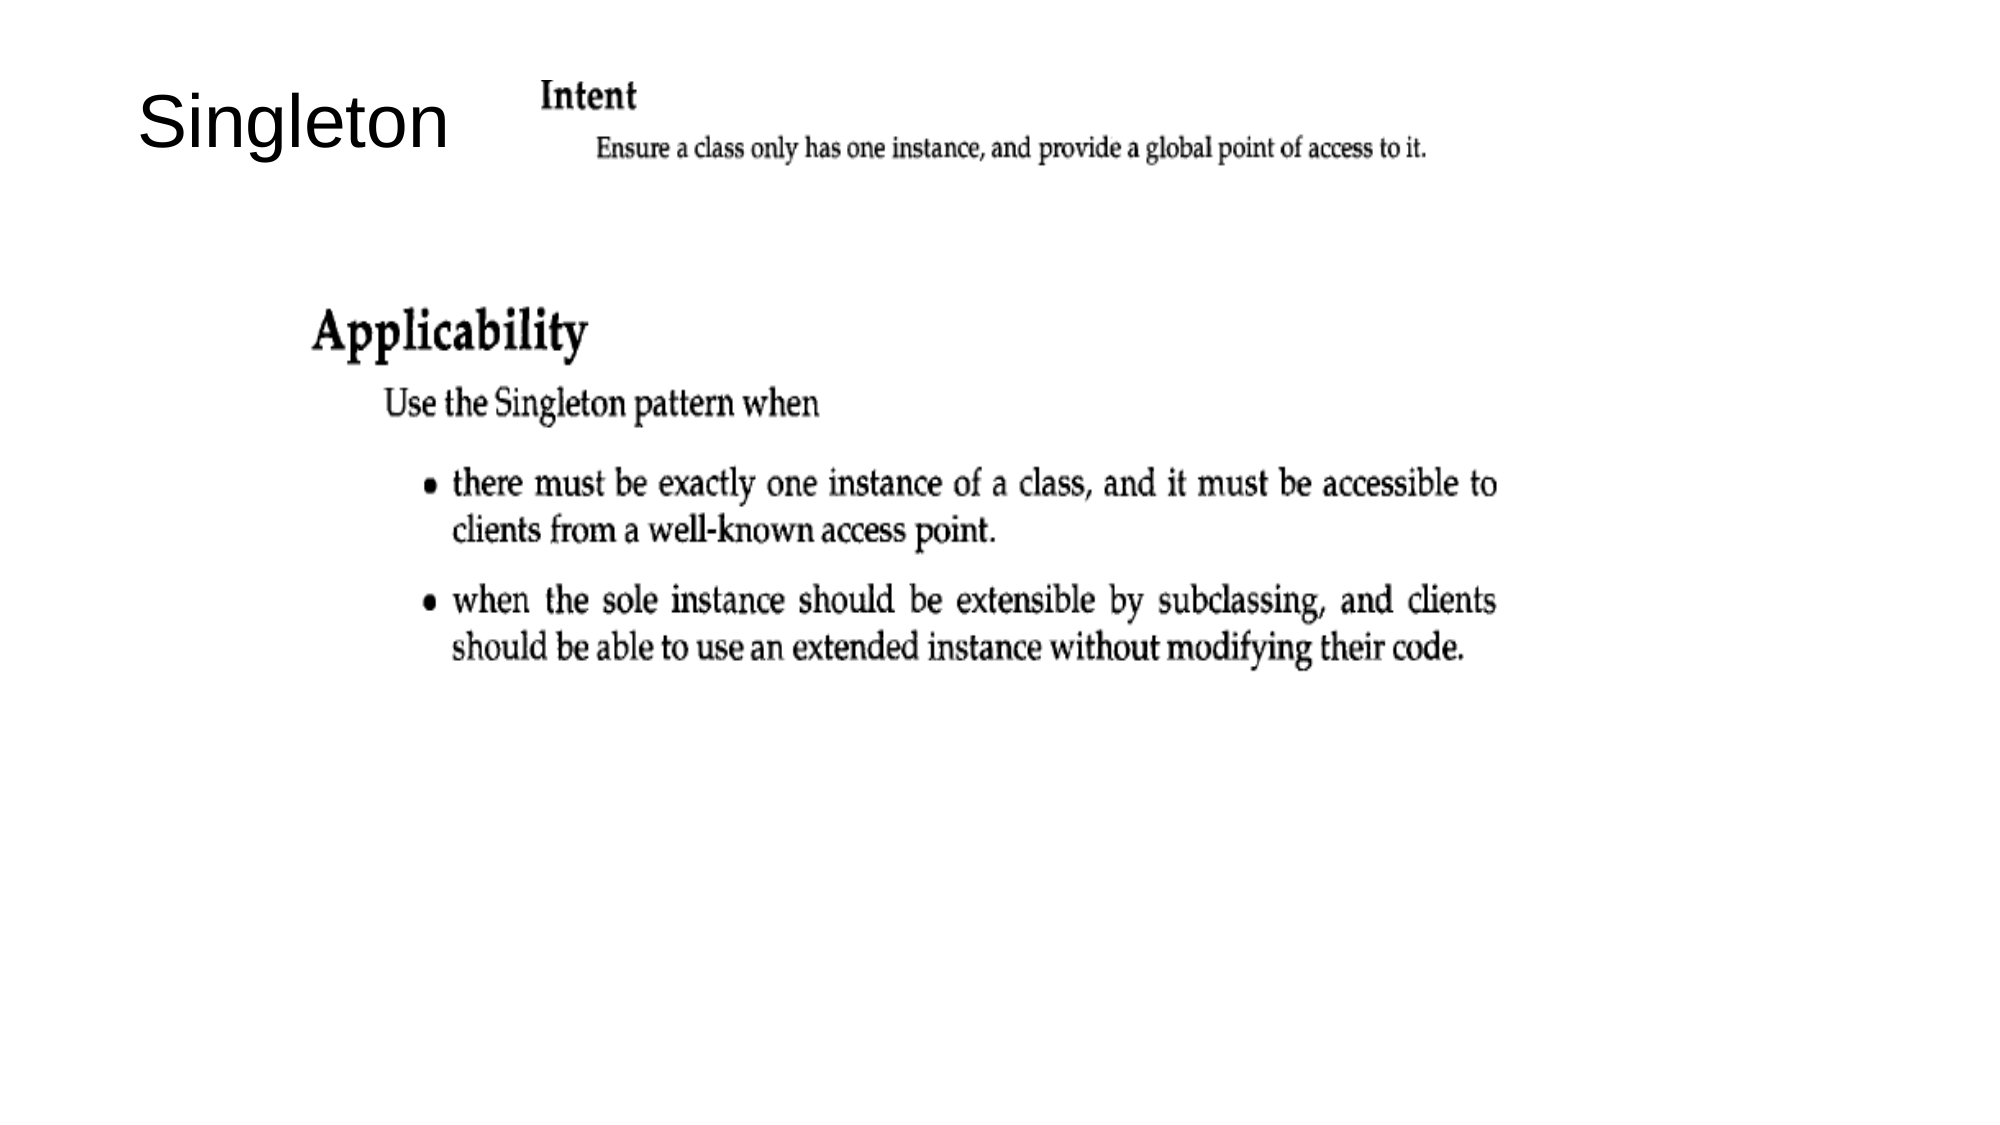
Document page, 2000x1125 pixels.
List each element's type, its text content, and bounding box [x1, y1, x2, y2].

title Singleton [137, 59, 466, 181]
picture [300, 299, 1546, 691]
picture [540, 80, 1441, 181]
